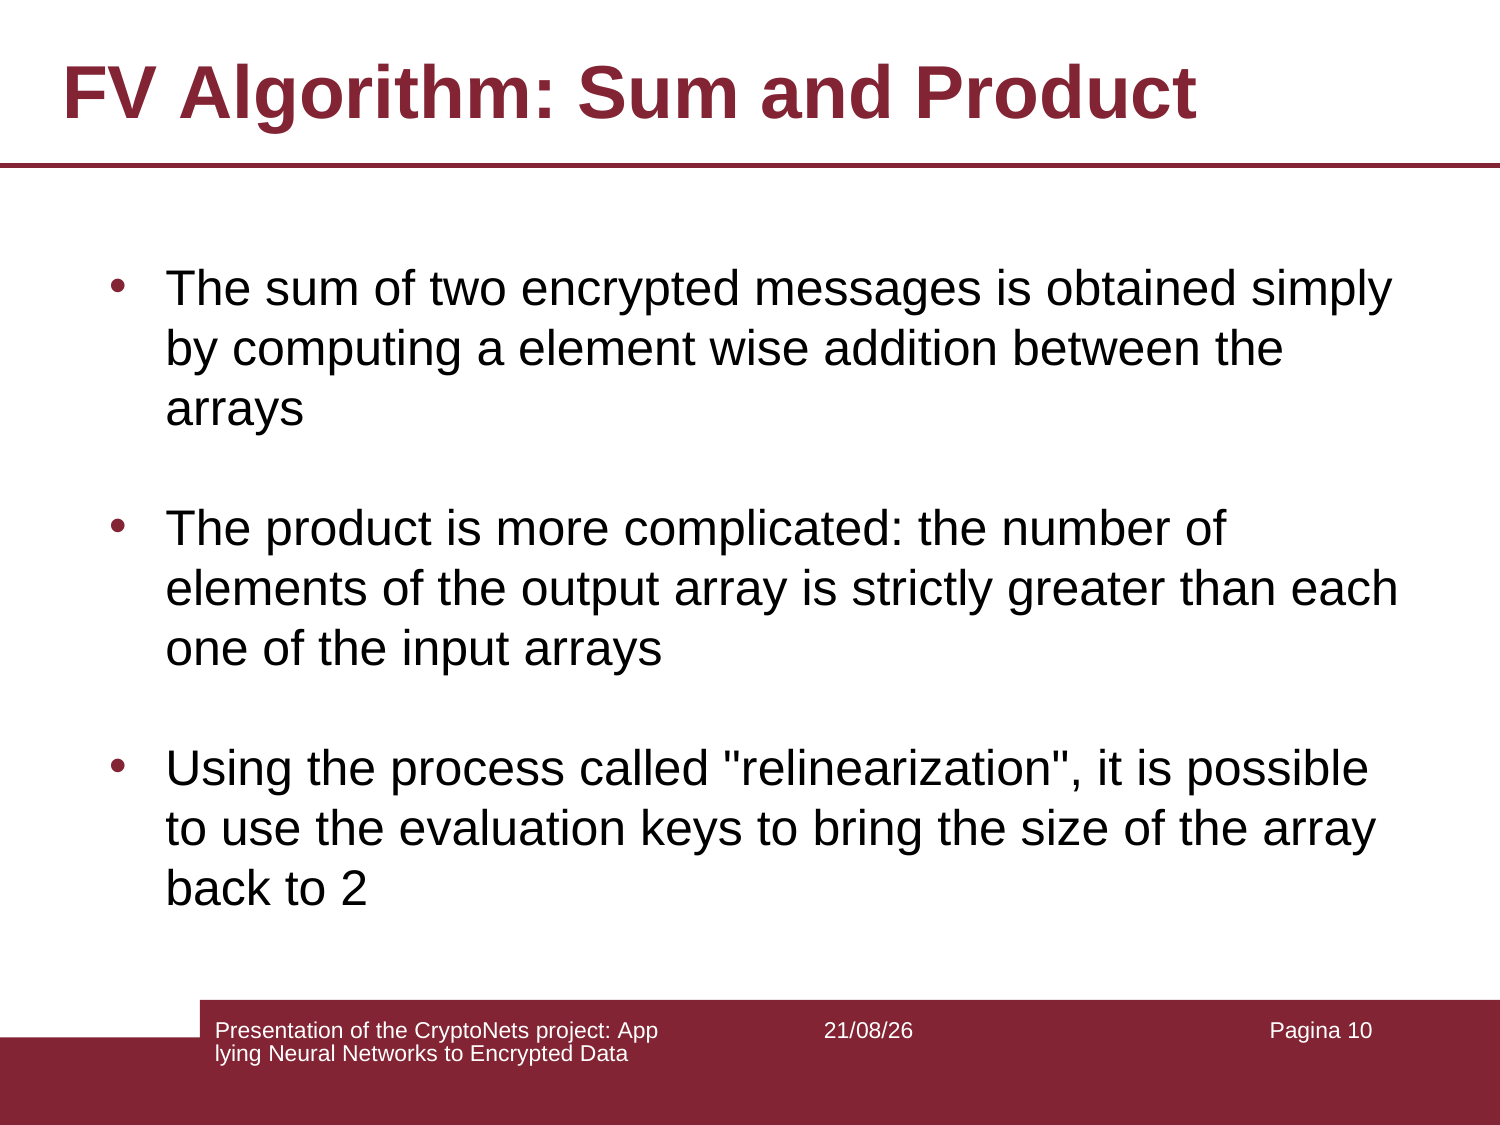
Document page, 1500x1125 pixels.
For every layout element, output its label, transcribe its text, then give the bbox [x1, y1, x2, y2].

title FV Algorithm: Sum and Product [47, 35, 1382, 163]
list The sum of two encrypted messages is obtained simply by computing a element wise addition between the arrays The product is more complicated: the number of elements of the output array is strictly greater than each one of the input arrays Using the process called "relinearization", it is possible to use the evaluation keys to bring the size of the array back to 2 [94, 248, 1430, 981]
